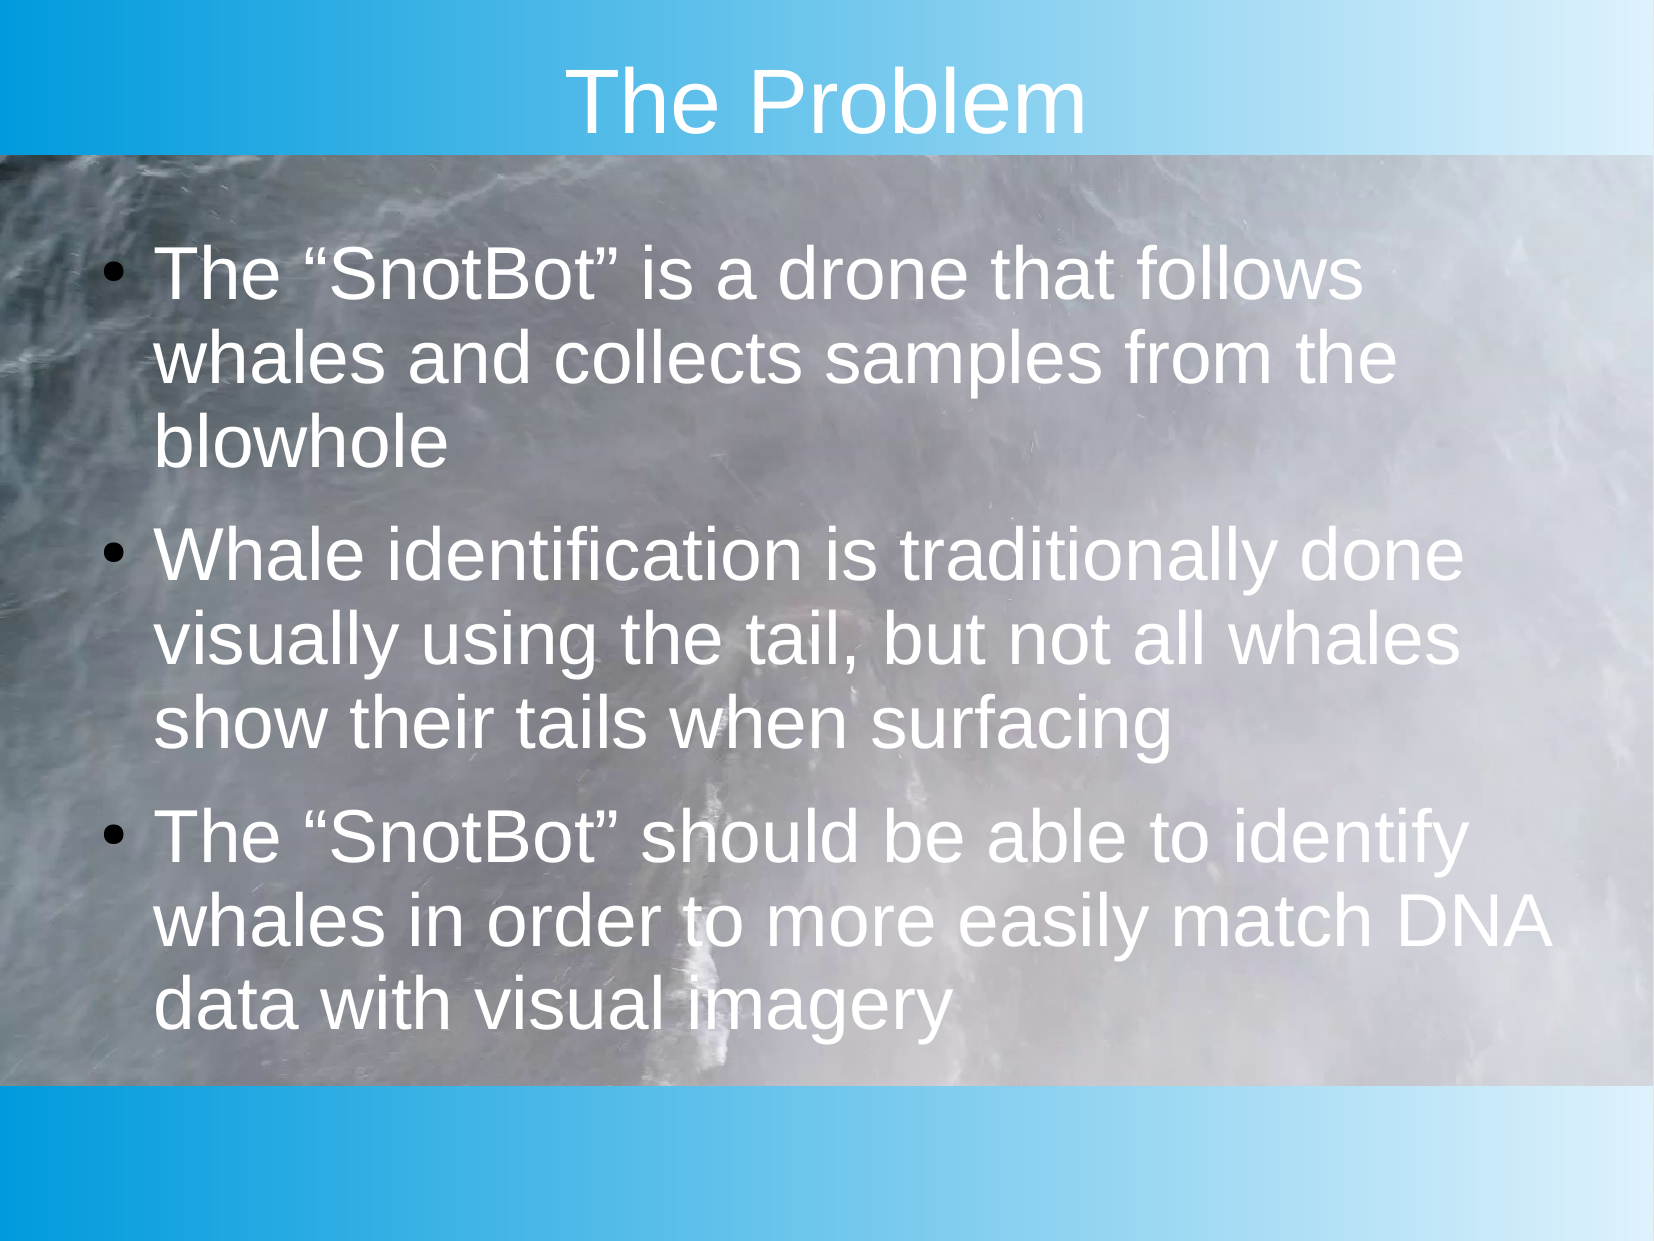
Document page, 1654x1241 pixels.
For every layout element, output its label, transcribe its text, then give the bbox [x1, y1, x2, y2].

list The “SnotBot” is a drone that follows whales and collects samples from the blowhole Whale identification is traditionally done visually using the tail, but not all whales show their tails when surfacing The “SnotBot” should be able to identify whales in order to more easily match DNA data with visual imagery [82, 231, 1571, 951]
picture [0, 0, 1654, 1241]
title The Problem [82, 49, 1571, 155]
